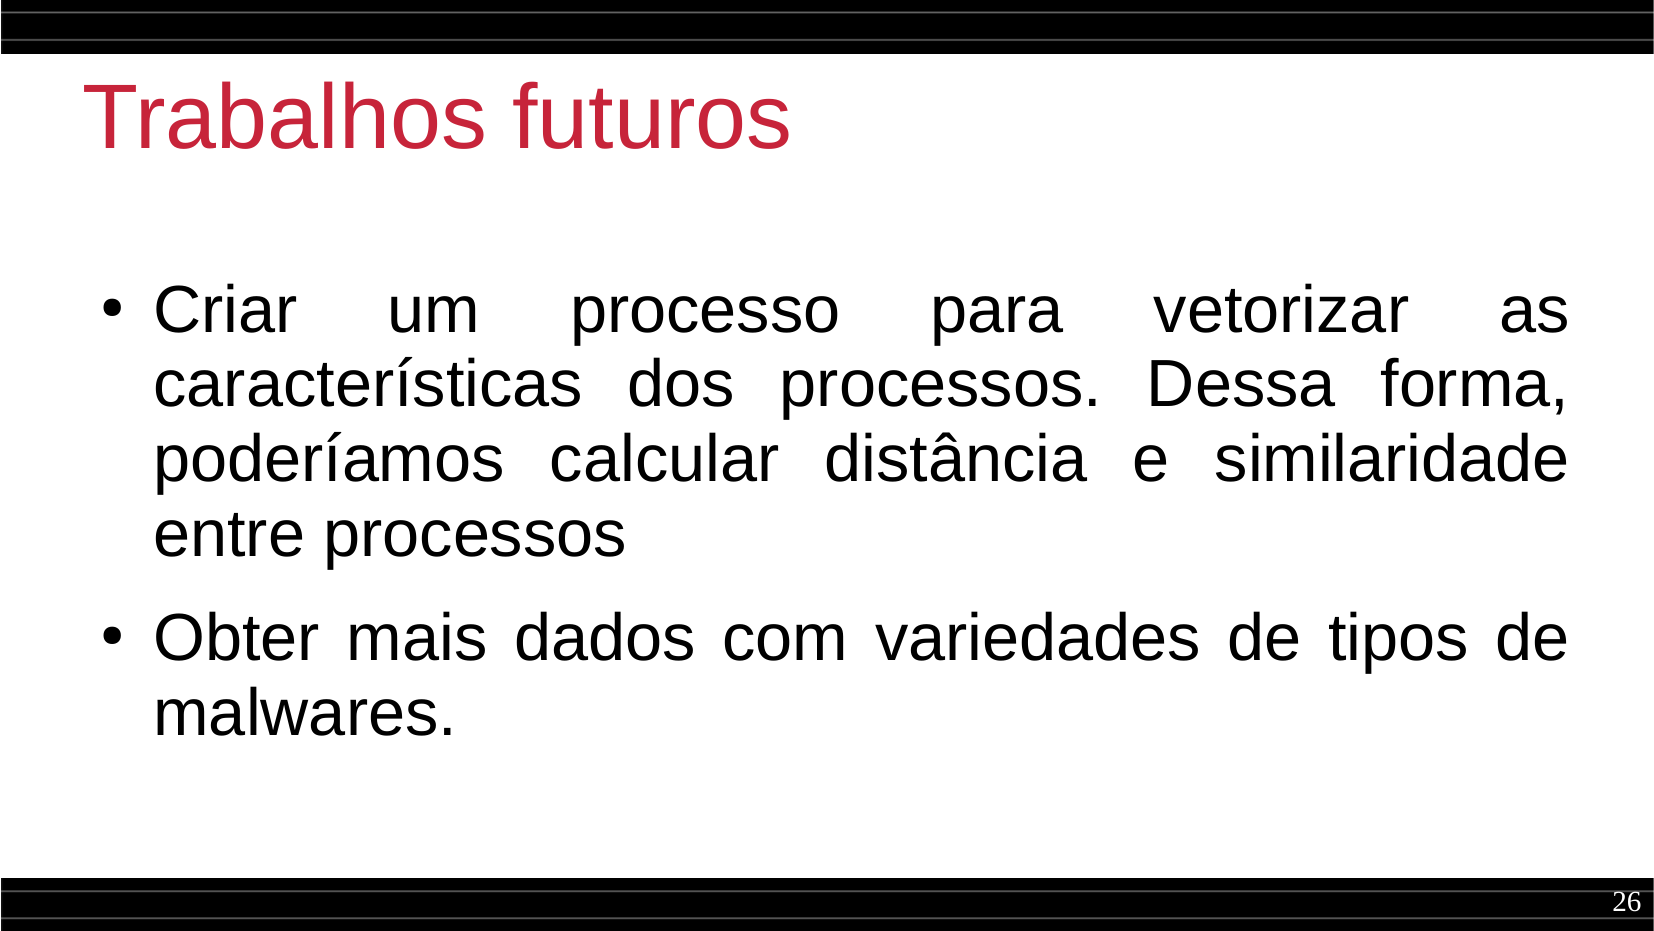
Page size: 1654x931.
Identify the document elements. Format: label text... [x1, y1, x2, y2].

picture [1, 878, 1654, 931]
picture [1, 0, 1654, 54]
list Criar um processo para vetorizar as características dos processos. Dessa forma, poderíamos calcular distância e similaridade entre processos Obter mais dados com variedades de tipos de malwares. [82, 271, 1571, 758]
title Trabalhos futuros [82, 39, 1571, 195]
